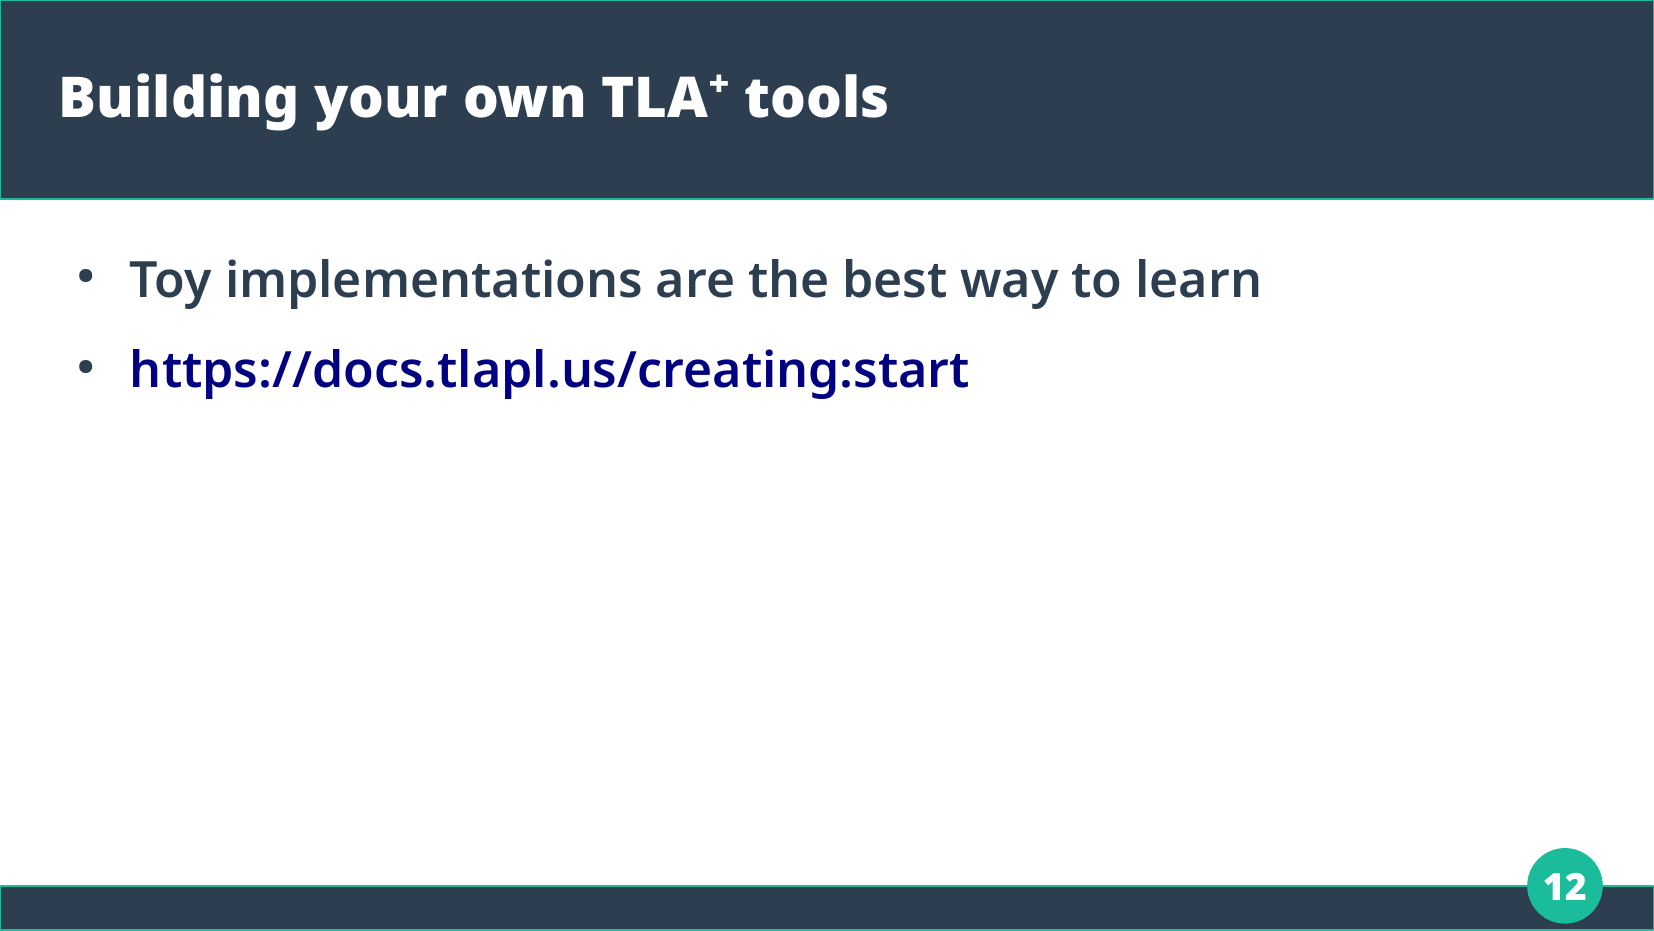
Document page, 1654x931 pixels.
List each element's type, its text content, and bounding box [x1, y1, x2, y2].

list Toy implementations are the best way to learn https://docs.tlapl.us/creating:start [59, 243, 1595, 864]
title Building your own TLA⁺ tools [59, 37, 1595, 155]
